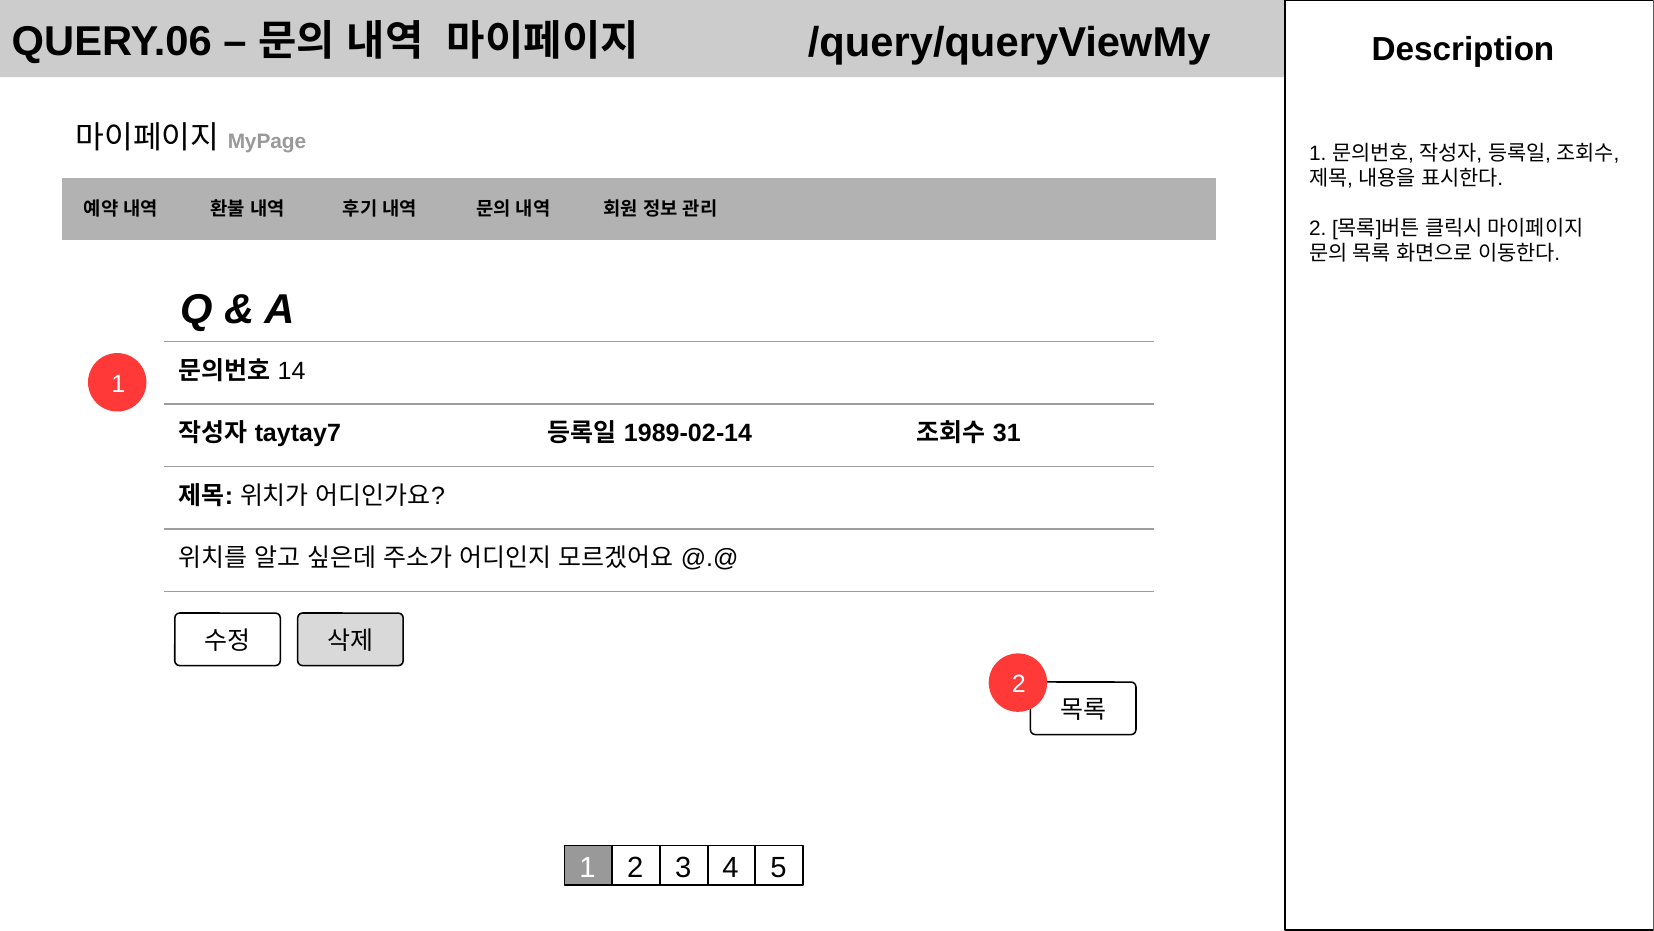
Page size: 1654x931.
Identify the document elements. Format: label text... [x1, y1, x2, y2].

text_box 5 [755, 845, 803, 886]
text_box Q & A [163, 277, 312, 336]
text_box /query/queryViewMy [792, 0, 1285, 78]
text_box 2 [612, 845, 660, 886]
text_box 3 [660, 845, 707, 886]
table_header 문의 내역 [446, 178, 581, 240]
text_box [1285, 0, 1654, 930]
text_box 수정 [174, 612, 281, 666]
table_header [1057, 178, 1216, 240]
table_header 문의번호 14 [164, 342, 1154, 403]
table_cell 위치를 알고 싶은데 주소가 어디인지 모르겠어요 @.@ [164, 530, 1154, 591]
text_box 1 [87, 353, 147, 412]
text_box 목록 [1030, 681, 1136, 735]
text_box 2 [988, 653, 1048, 712]
text_box QUERY.06 – 문의 내역 마이페이지 [0, 0, 792, 78]
table_header [899, 178, 1057, 240]
text_box 삭제 [297, 612, 404, 666]
text_box 마이페이지 MyPage [60, 109, 405, 161]
table_header 환불 내역 [181, 178, 314, 240]
table_cell 작성자 taytay7 등록일 1989-02-14 조회수 31 [164, 405, 1154, 466]
table_header 후기 내역 [314, 178, 446, 240]
text_box 1. 문의번호, 작성자, 등록일, 조회수, 제목, 내용을 표시한다. 2. [목록]버튼 클릭시 마이페이지 문의 목록 화면으로 이동한다. [1291, 95, 1641, 931]
table_header 예약 내역 [62, 178, 181, 240]
table_header [740, 178, 899, 240]
table_header 회원 정보 관리 [581, 178, 740, 240]
text_box 1 [564, 845, 612, 886]
text_box Description [1291, 18, 1635, 77]
table_cell 제목: 위치가 어디인가요? [164, 467, 1154, 528]
text_box 4 [707, 845, 755, 886]
